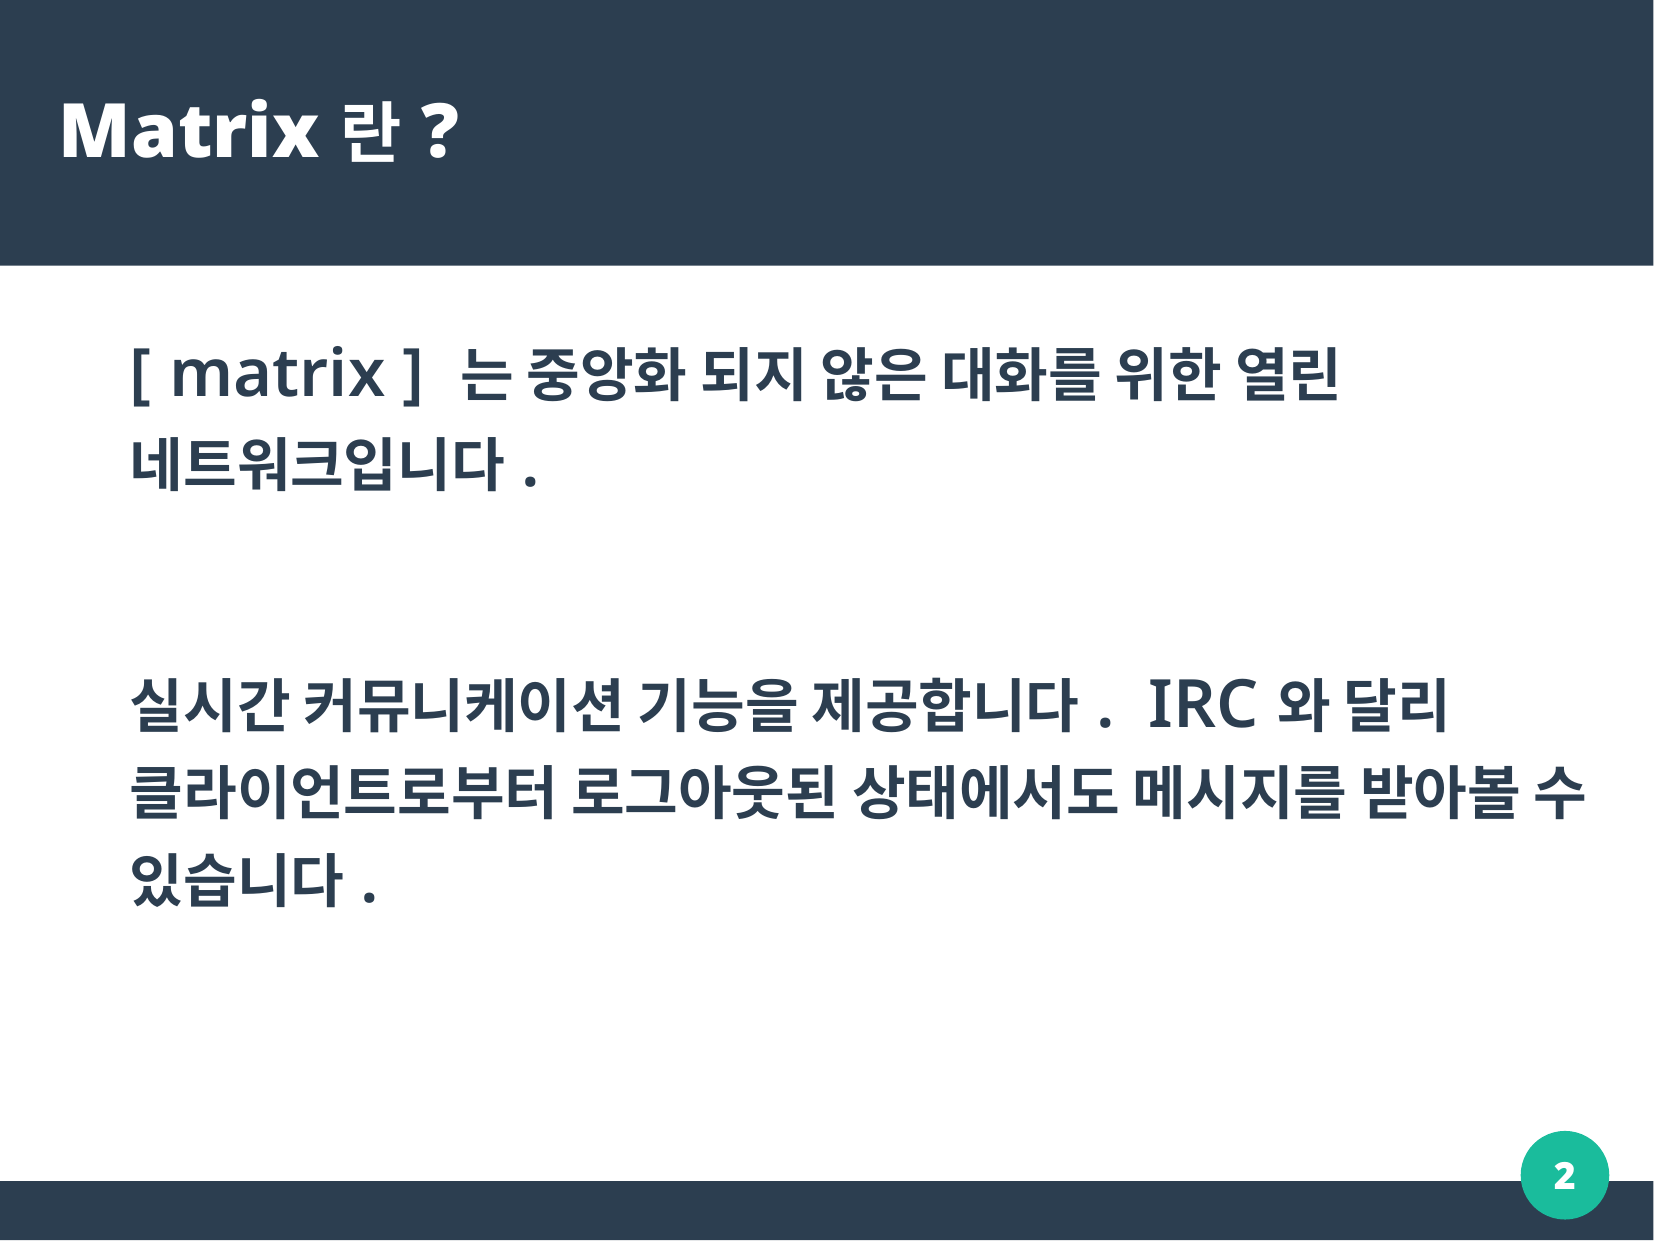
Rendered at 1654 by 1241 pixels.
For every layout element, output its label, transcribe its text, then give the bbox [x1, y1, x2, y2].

list [ matrix ] 는 중앙화 되지 않은 대화를 위한 열린 네트워크입니다. 실시간 커뮤니케이션 기능을 제공합니다. IRC와 달리 클라이언트로부터 로그아웃된 상태에서도 메시지를 받아볼 수 있습니다. [59, 324, 1595, 1152]
title Matrix란? [59, 49, 1595, 207]
